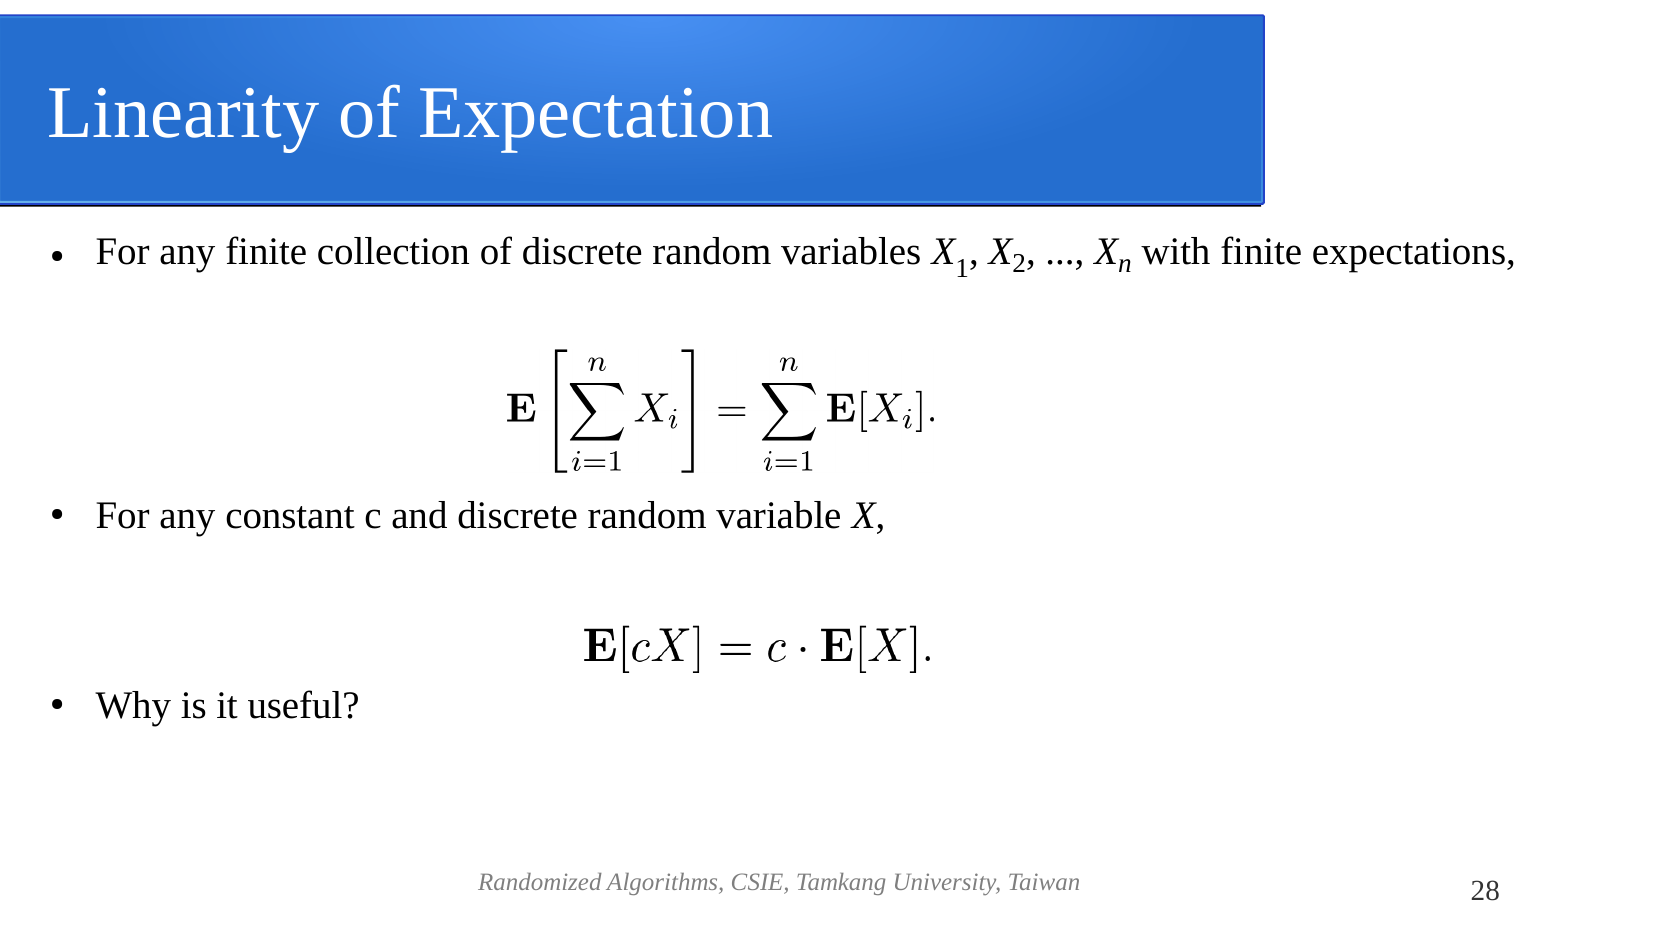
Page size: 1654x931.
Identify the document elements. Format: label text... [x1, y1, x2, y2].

picture [507, 349, 934, 473]
list For any finite collection of discrete random variables X1, X2, ..., Xn with finite expectations, For any constant c and discrete random variable X, Why is it useful? [35, 230, 1524, 770]
title Linearity of Expectation [47, 35, 1199, 189]
picture [584, 625, 930, 673]
